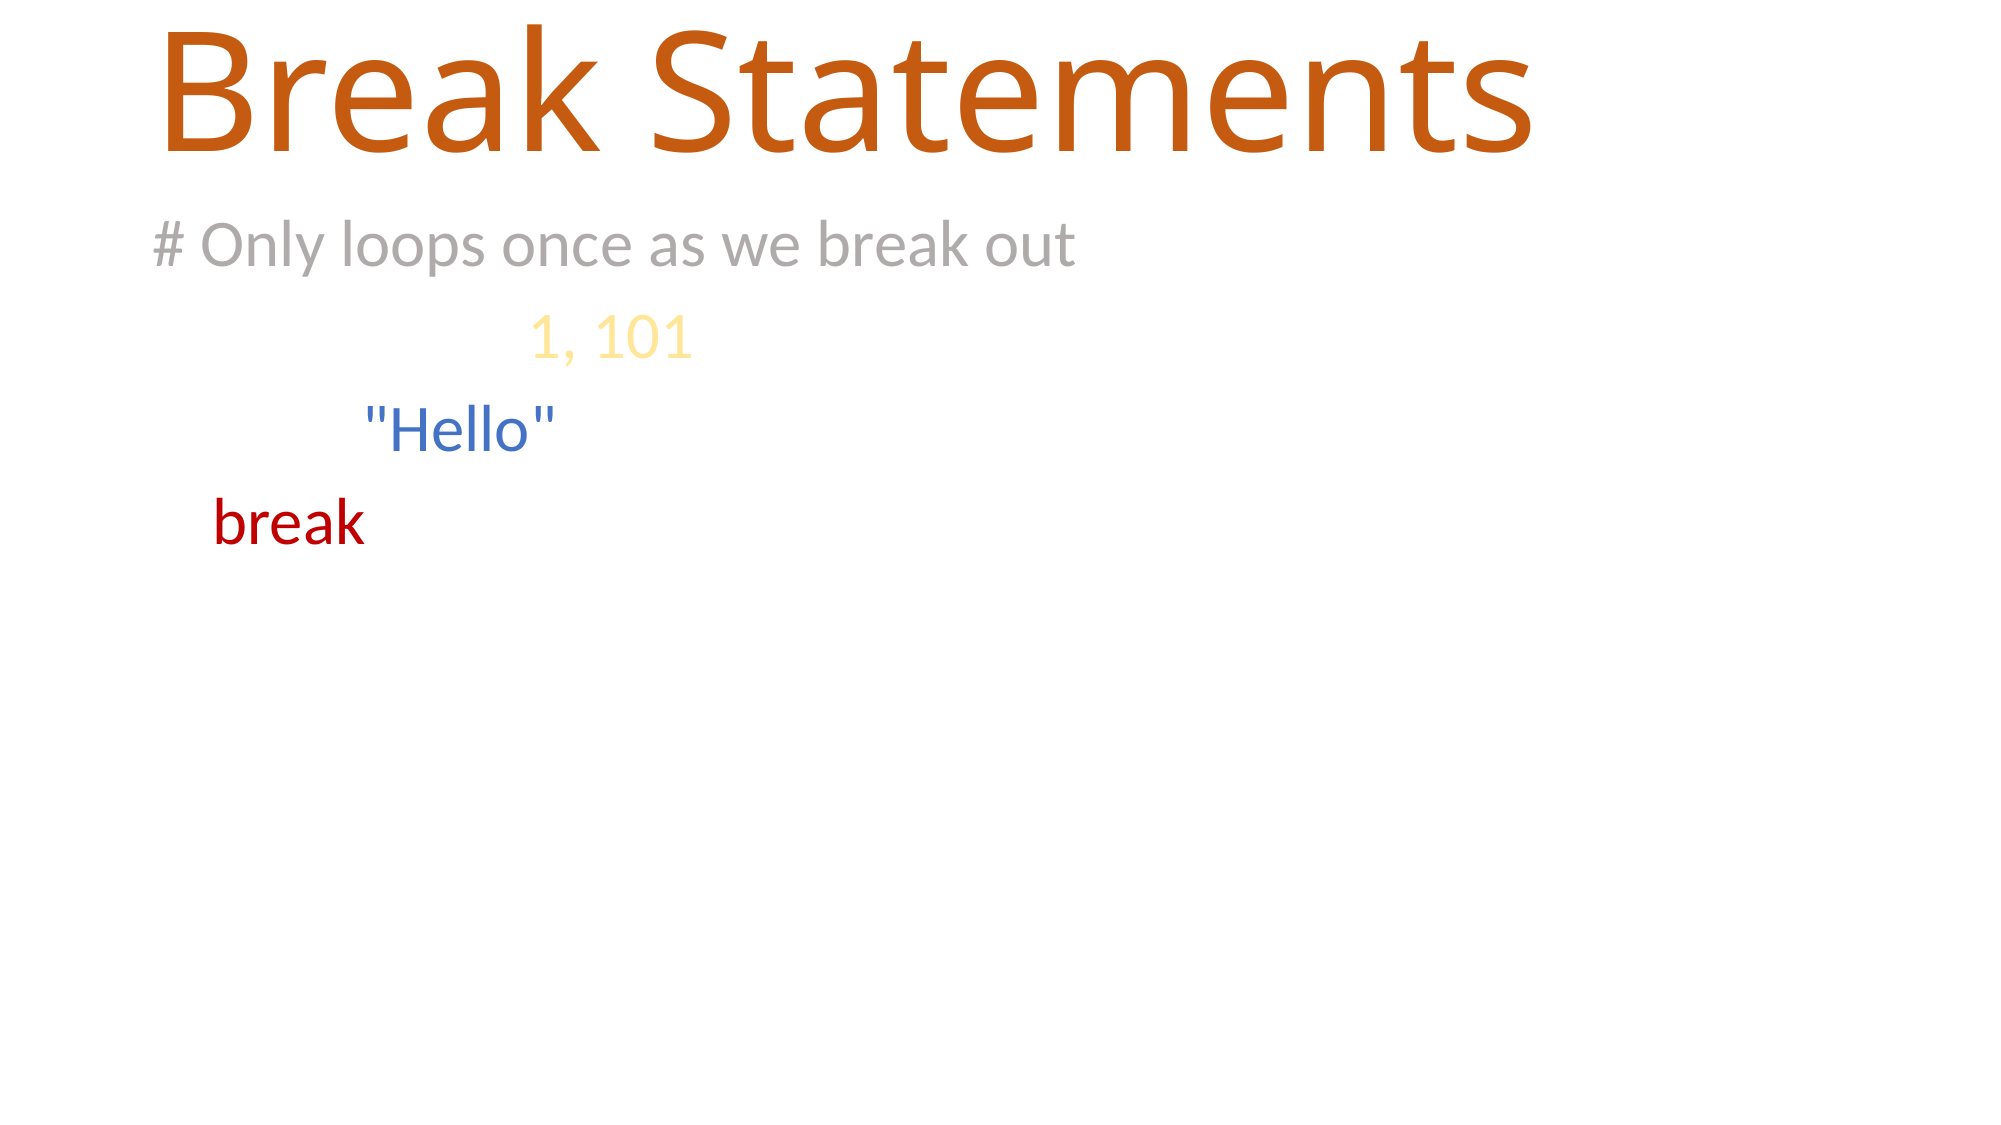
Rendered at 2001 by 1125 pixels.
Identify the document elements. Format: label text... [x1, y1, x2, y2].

list Break Statements # Only loops once as we break out for x in range(1, 101): print("Hello") break [137, 0, 1863, 1014]
